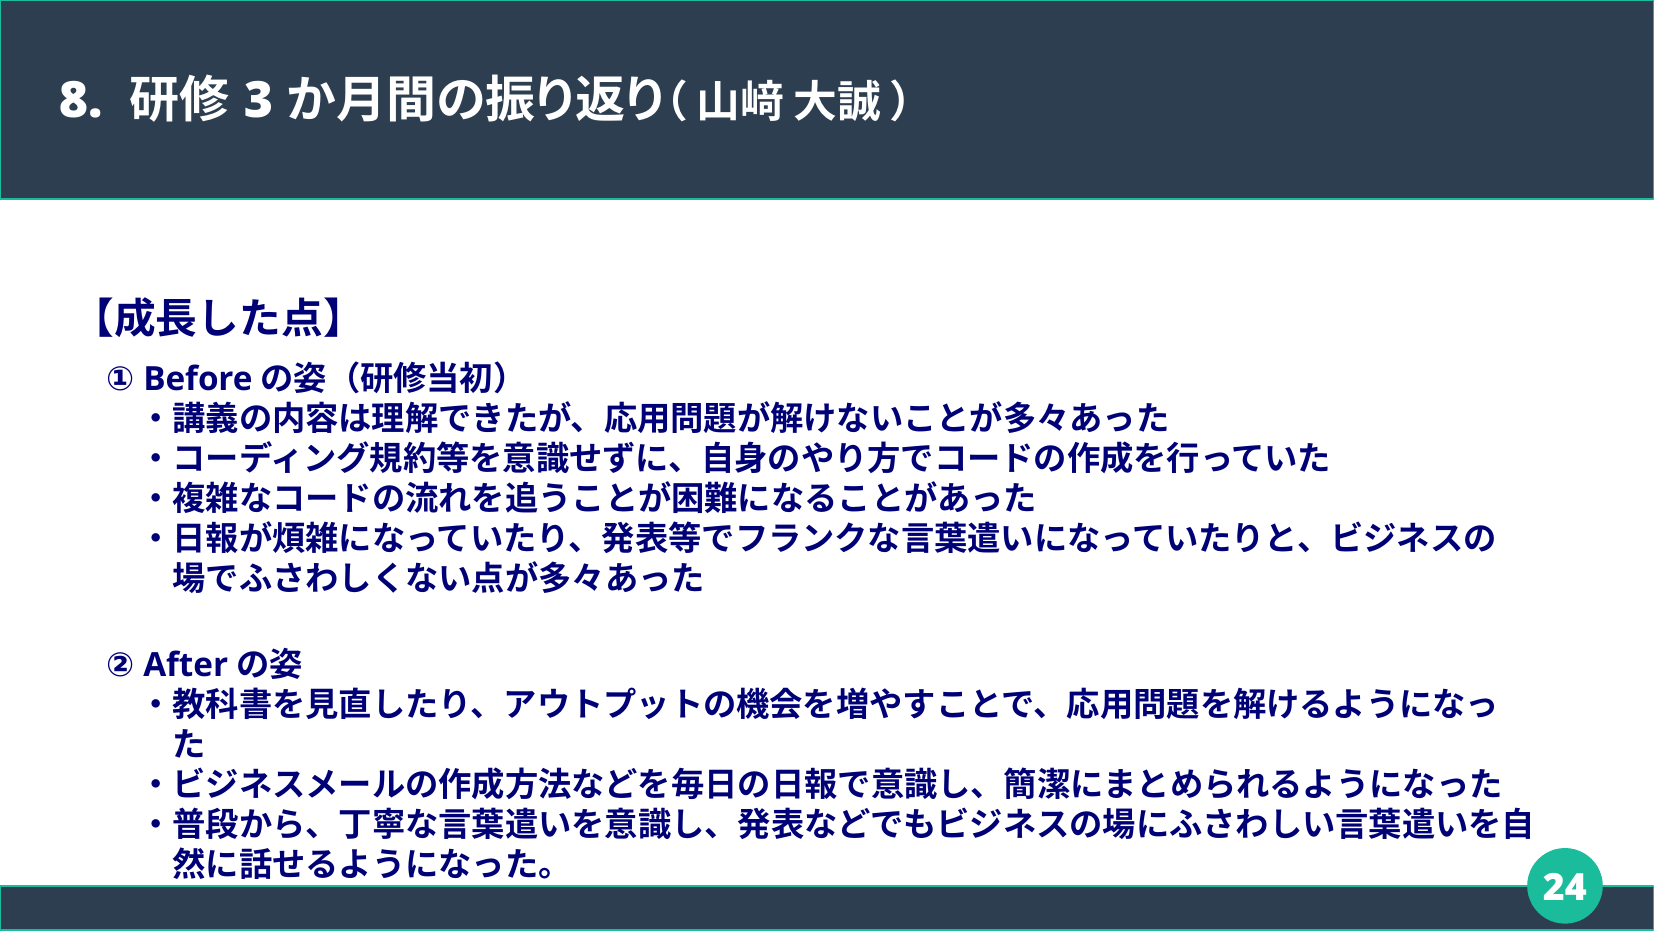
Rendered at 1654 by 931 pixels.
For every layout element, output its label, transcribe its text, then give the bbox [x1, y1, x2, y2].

text_box ① Beforeの姿（研修当初） ・講義の内容は理解できたが、応用問題が解けないことが多々あった ・コーディング規約等を意識せずに、自身のやり方でコードの作成を行っていた ・複雑なコードの流れを追うことが困難になることがあった ・日報が煩雑になっていたり、発表等でフランクな言葉遣いになっていたりと、ビジネスの 場でふさわしくない点が多々あった [88, 348, 1565, 606]
text_box 【成長した点】 [57, 271, 1535, 357]
text_box ② Afterの姿 ・教科書を見直したり、アウトプットの機会を増やすことで、応用問題を解けるようになっ た ・ビジネスメールの作成方法などを毎日の日報で意識し、簡潔にまとめられるようになった ・普段から、丁寧な言葉遣いを意識し、発表などでもビジネスの場にふさわしい言葉遣いを自 然に話せるようになった。 [88, 634, 1565, 892]
title 8. 研修3か月間の振り返り（ 山﨑 大誠 ） [59, 37, 1595, 156]
